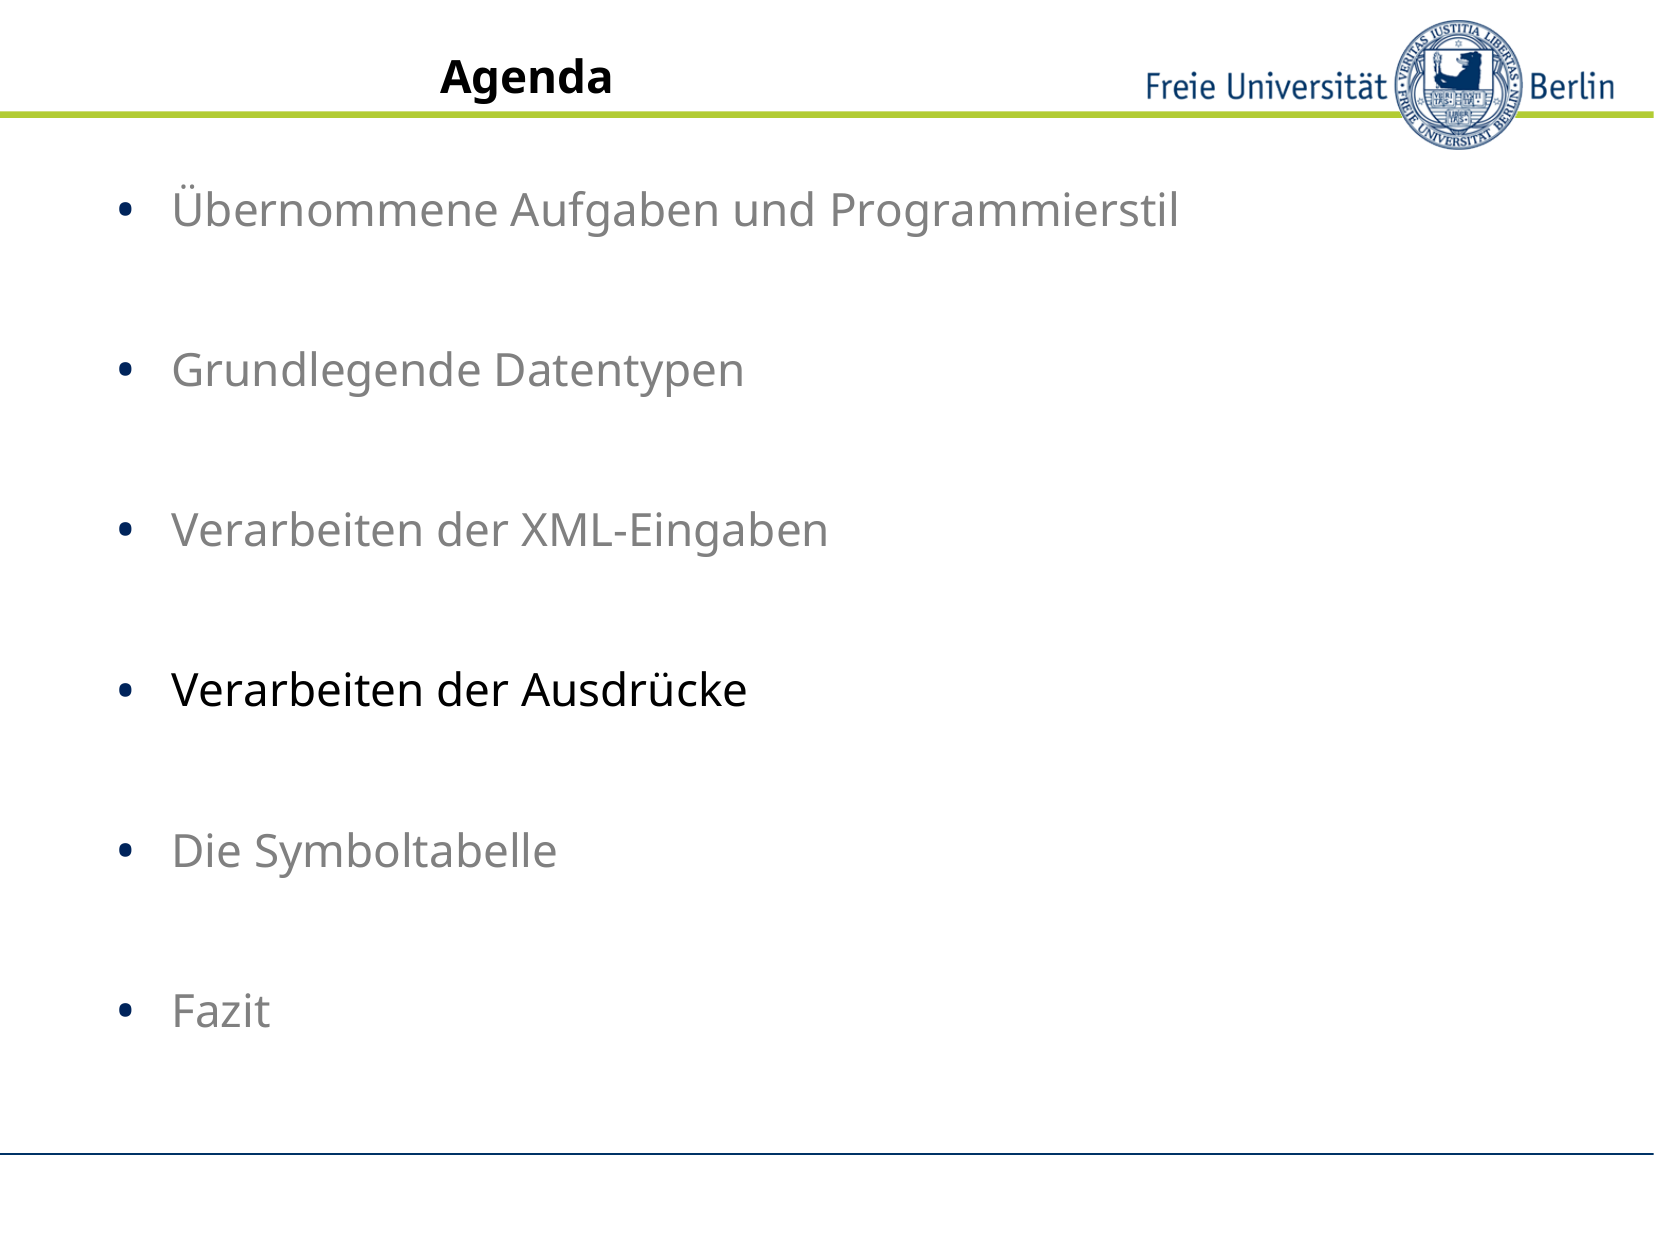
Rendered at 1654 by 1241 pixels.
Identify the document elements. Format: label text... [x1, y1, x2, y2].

title Agenda [422, 0, 1654, 152]
list Übernommene Aufgaben und Programmierstil Grundlegende Datentypen Verarbeiten der XML-Eingaben Verarbeiten der Ausdrücke Die Symboltabelle Fazit [115, 177, 1418, 959]
